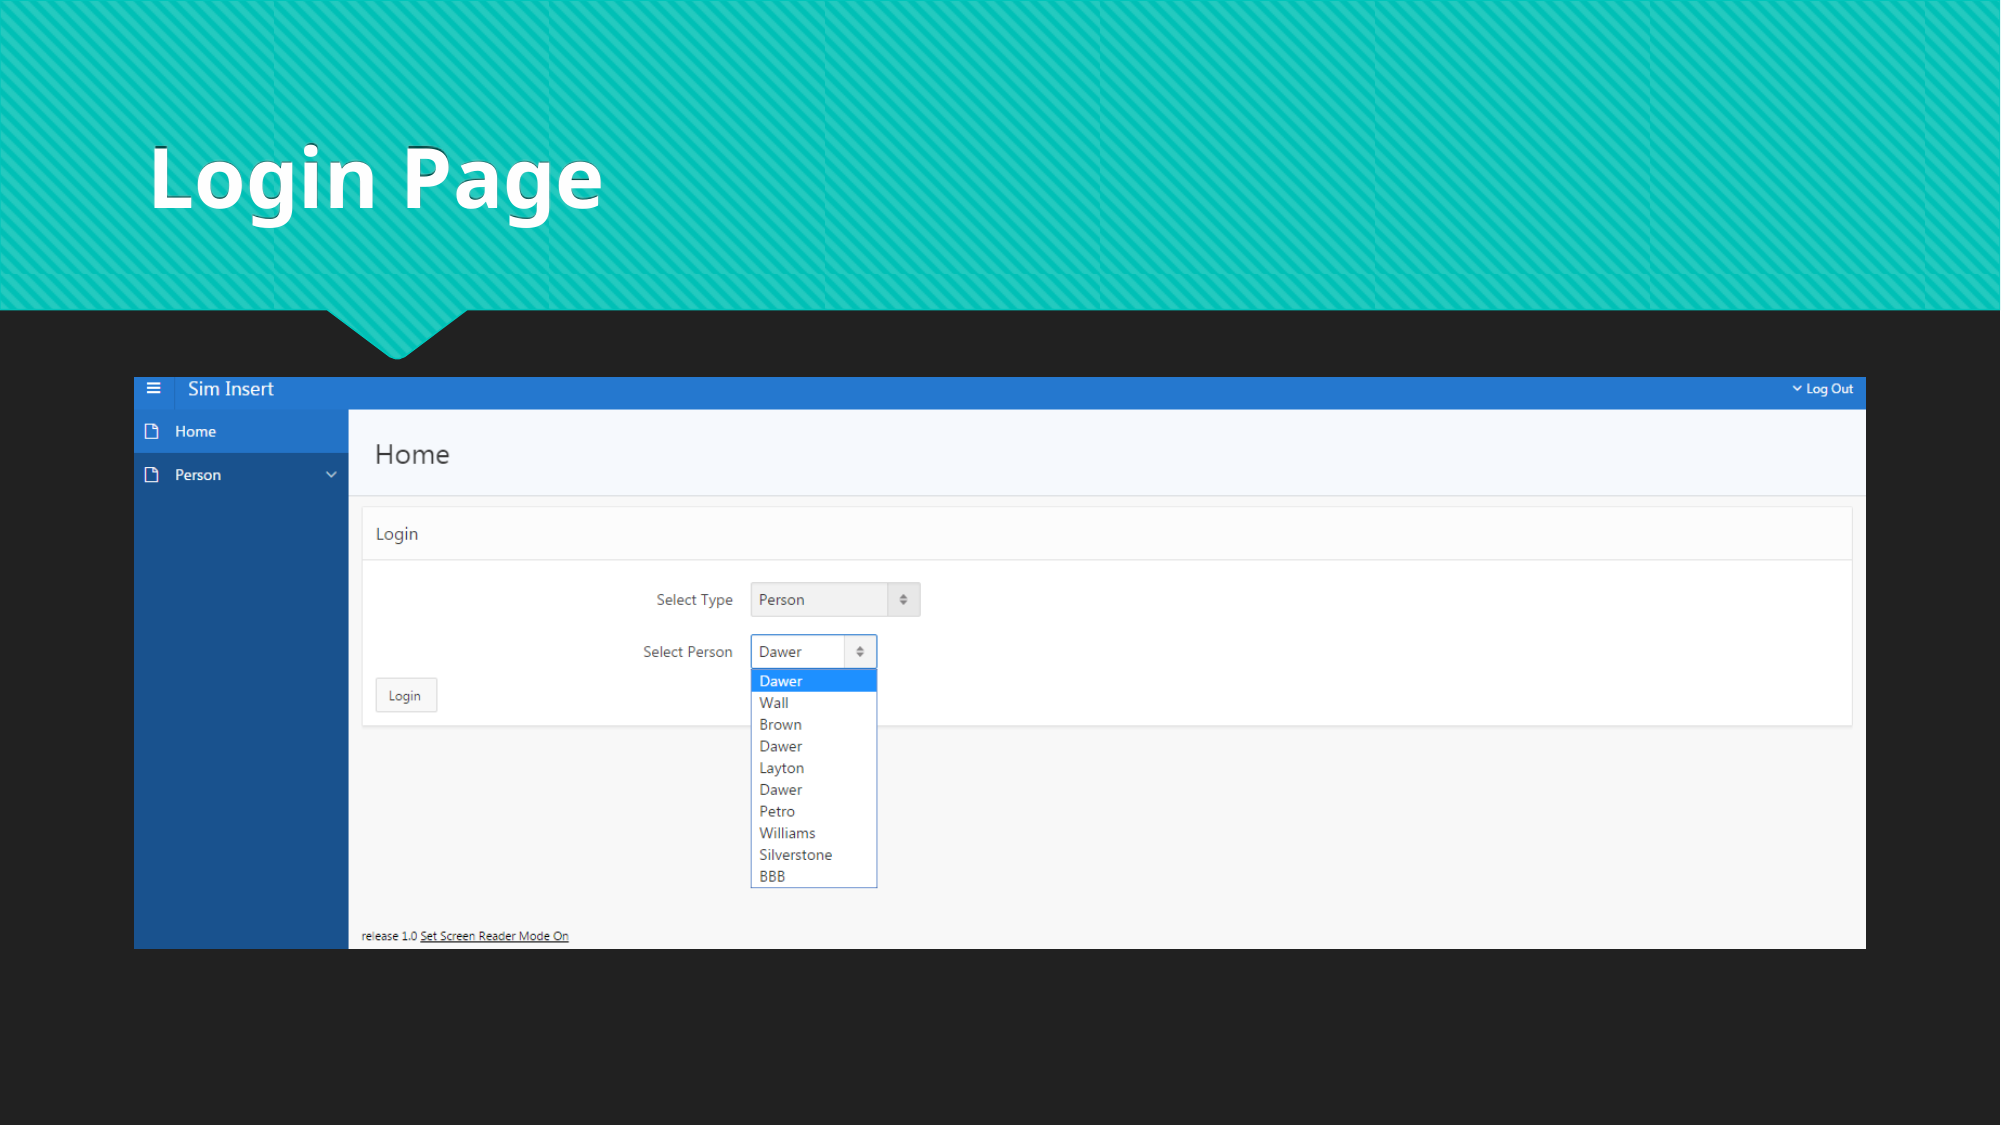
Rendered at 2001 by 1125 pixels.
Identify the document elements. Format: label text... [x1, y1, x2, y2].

title Login Page [132, 73, 1868, 233]
picture [134, 377, 1866, 949]
